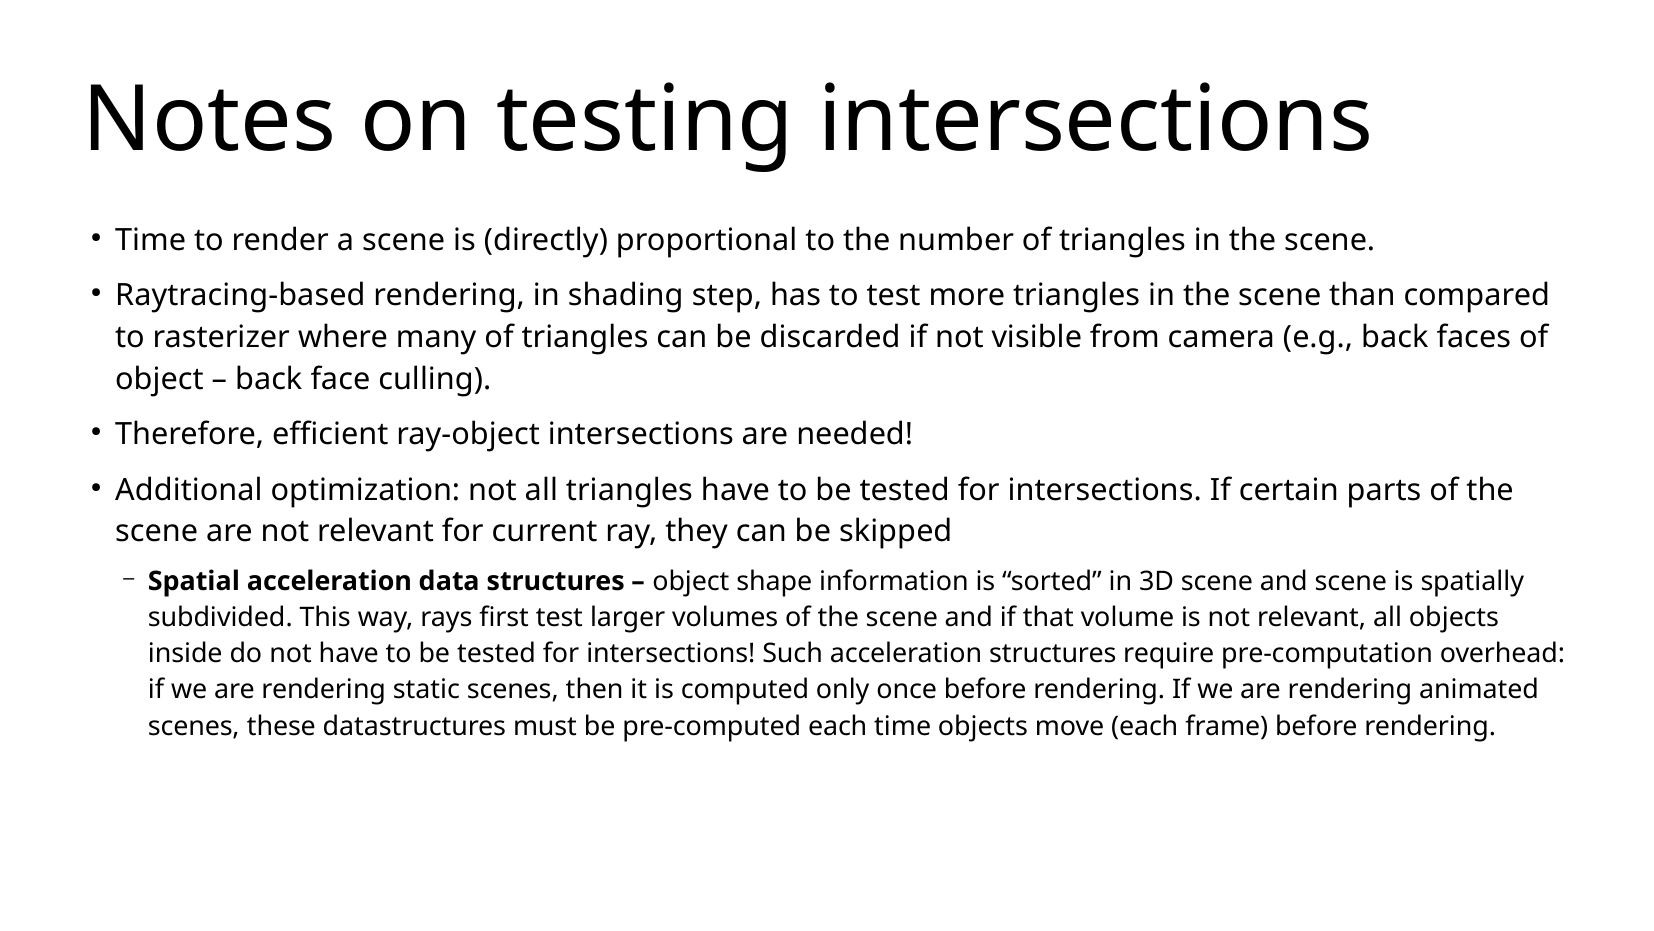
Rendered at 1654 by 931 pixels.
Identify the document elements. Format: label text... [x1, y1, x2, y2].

title Notes on testing intersections [82, 37, 1571, 193]
list Time to render a scene is (directly) proportional to the number of triangles in the scene. Raytracing-based rendering, in shading step, has to test more triangles in the scene than compared to rasterizer where many of triangles can be discarded if not visible from camera (e.g., back faces of object – back face culling). Therefore, efficient ray-object intersections are needed! Additional optimization: not all triangles have to be tested for intersections. If certain parts of the scene are not relevant for current ray, they can be skipped Spatial acceleration data structures – object shape information is “sorted” in 3D scene and scene is spatially subdivided. This way, rays first test larger volumes of the scene and if that volume is not relevant, all objects inside do not have to be tested for intersections! Such acceleration structures require pre-computation overhead: if we are rendering static scenes, then it is computed only once before rendering. If we are rendering animated scenes, these datastructures must be pre-computed each time objects move (each frame) before rendering. [82, 217, 1571, 758]
